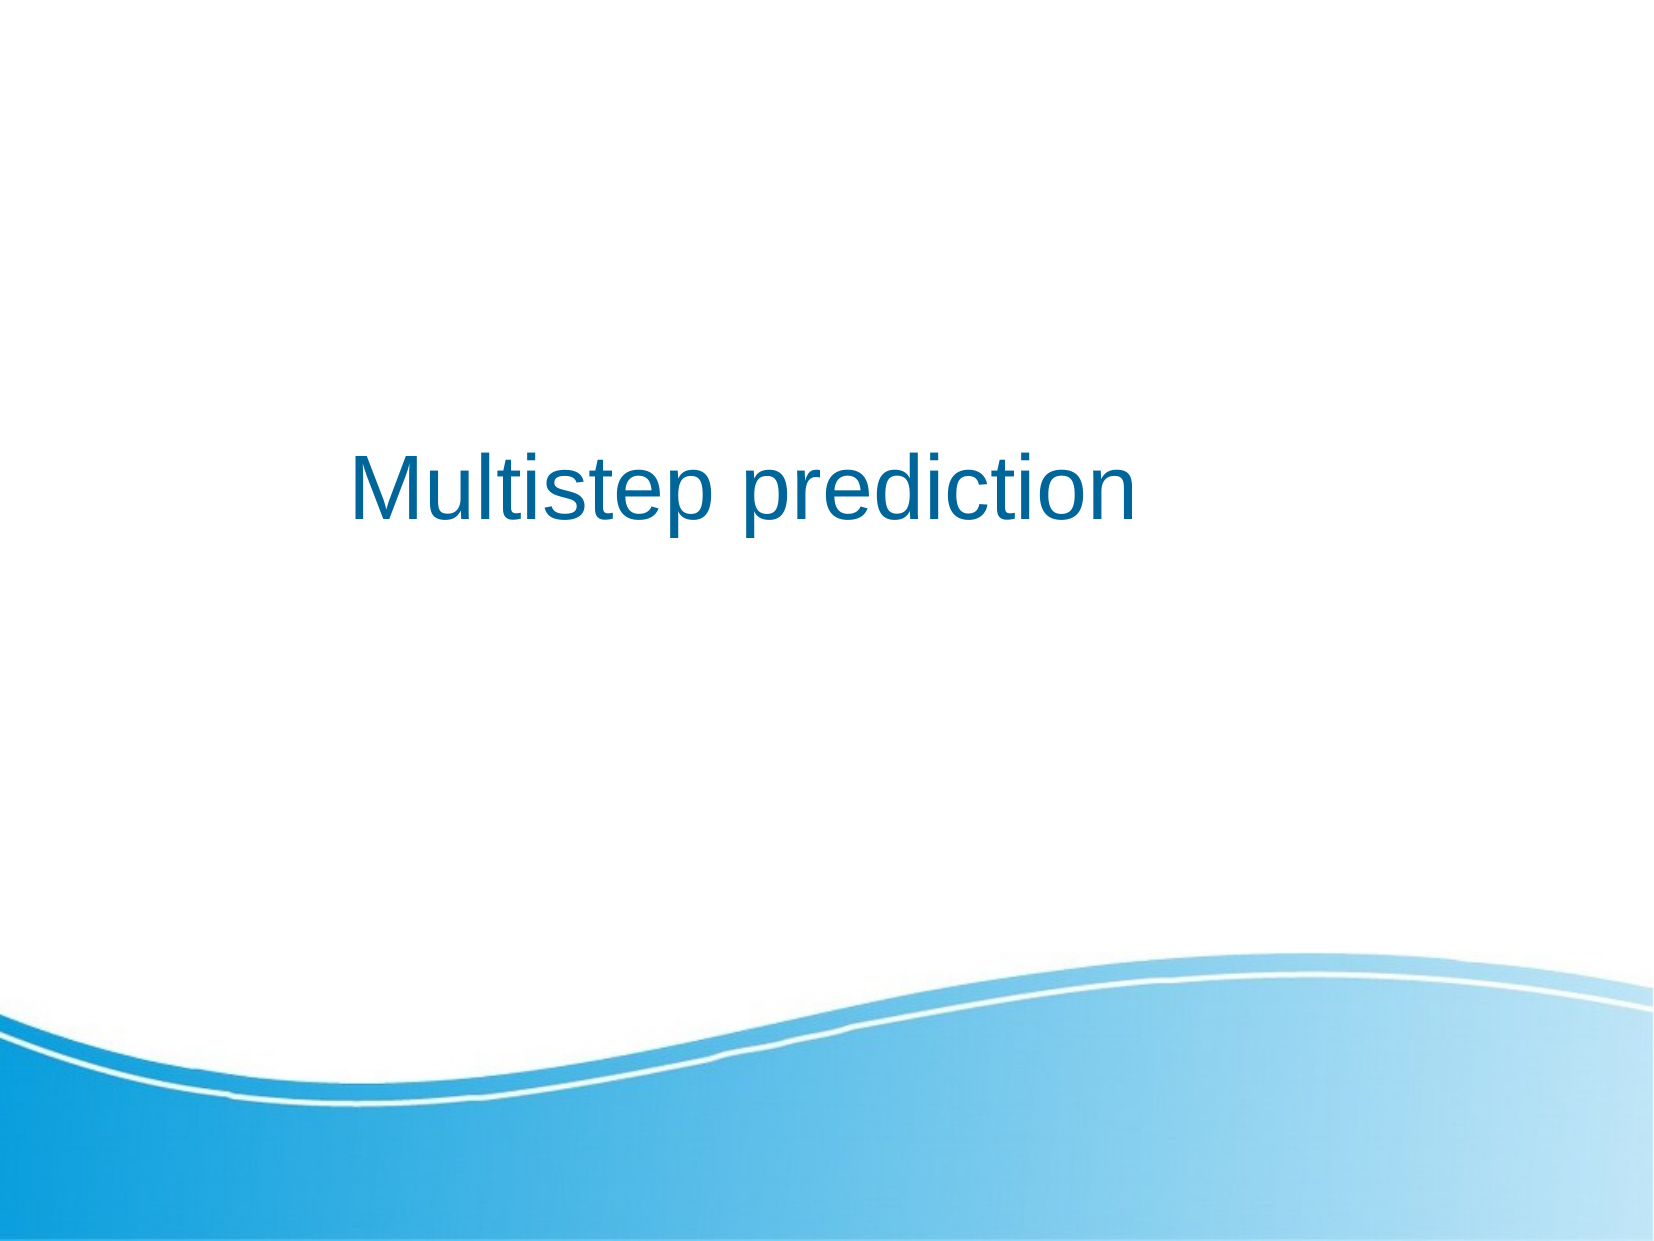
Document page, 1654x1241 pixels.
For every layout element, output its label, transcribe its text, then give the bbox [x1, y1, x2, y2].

picture [0, 952, 1654, 1241]
title Multistep prediction [0, 384, 1489, 592]
